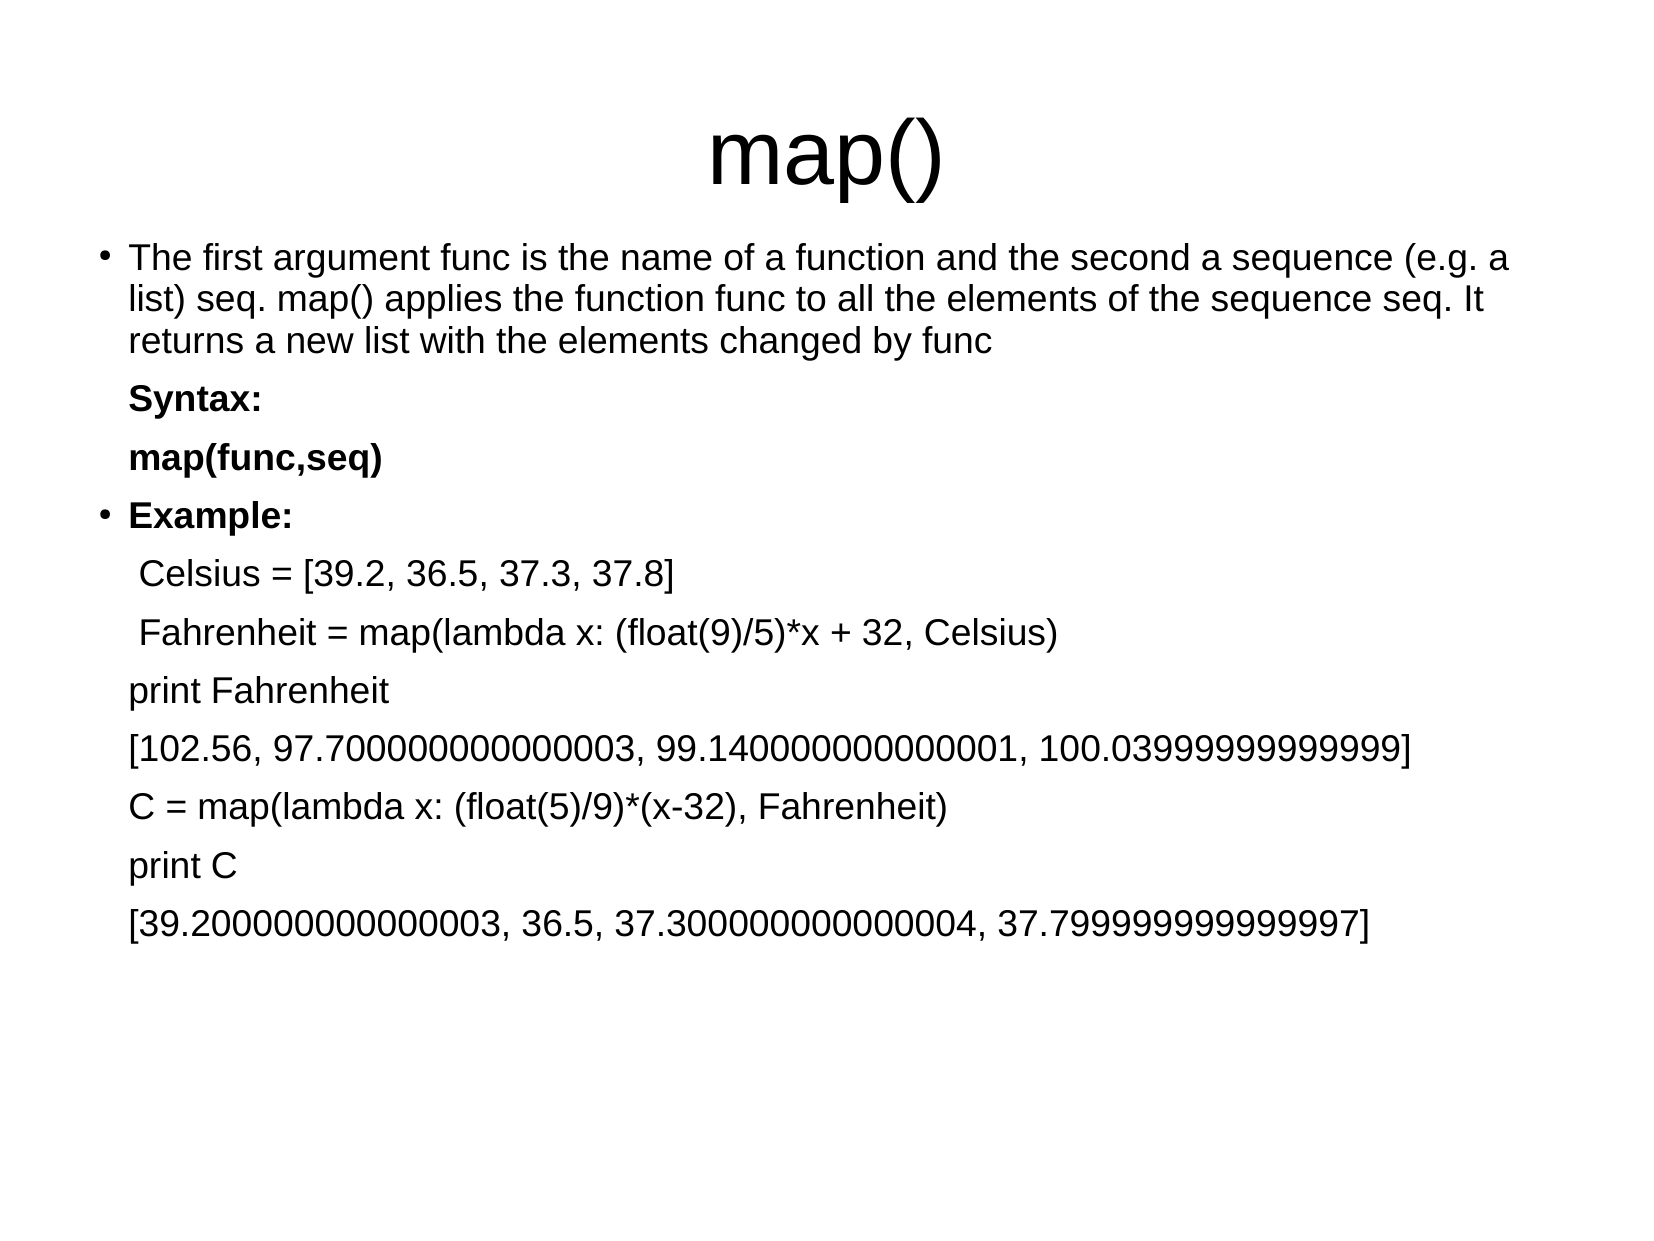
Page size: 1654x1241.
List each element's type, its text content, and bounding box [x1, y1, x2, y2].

list The first argument func is the name of a function and the second a sequence (e.g. a list) seq. map() applies the function func to all the elements of the sequence seq. It returns a new list with the elements changed by func Syntax: map(func,seq) Example: Celsius = [39.2, 36.5, 37.3, 37.8] Fahrenheit = map(lambda x: (float(9)/5)*x + 32, Celsius) print Fahrenheit [102.56, 97.700000000000003, 99.140000000000001, 100.03999999999999] C = map(lambda x: (float(5)/9)*(x-32), Fahrenheit) print C [39.200000000000003, 36.5, 37.300000000000004, 37.799999999999997] [88, 236, 1577, 1010]
title map() [82, 49, 1571, 257]
